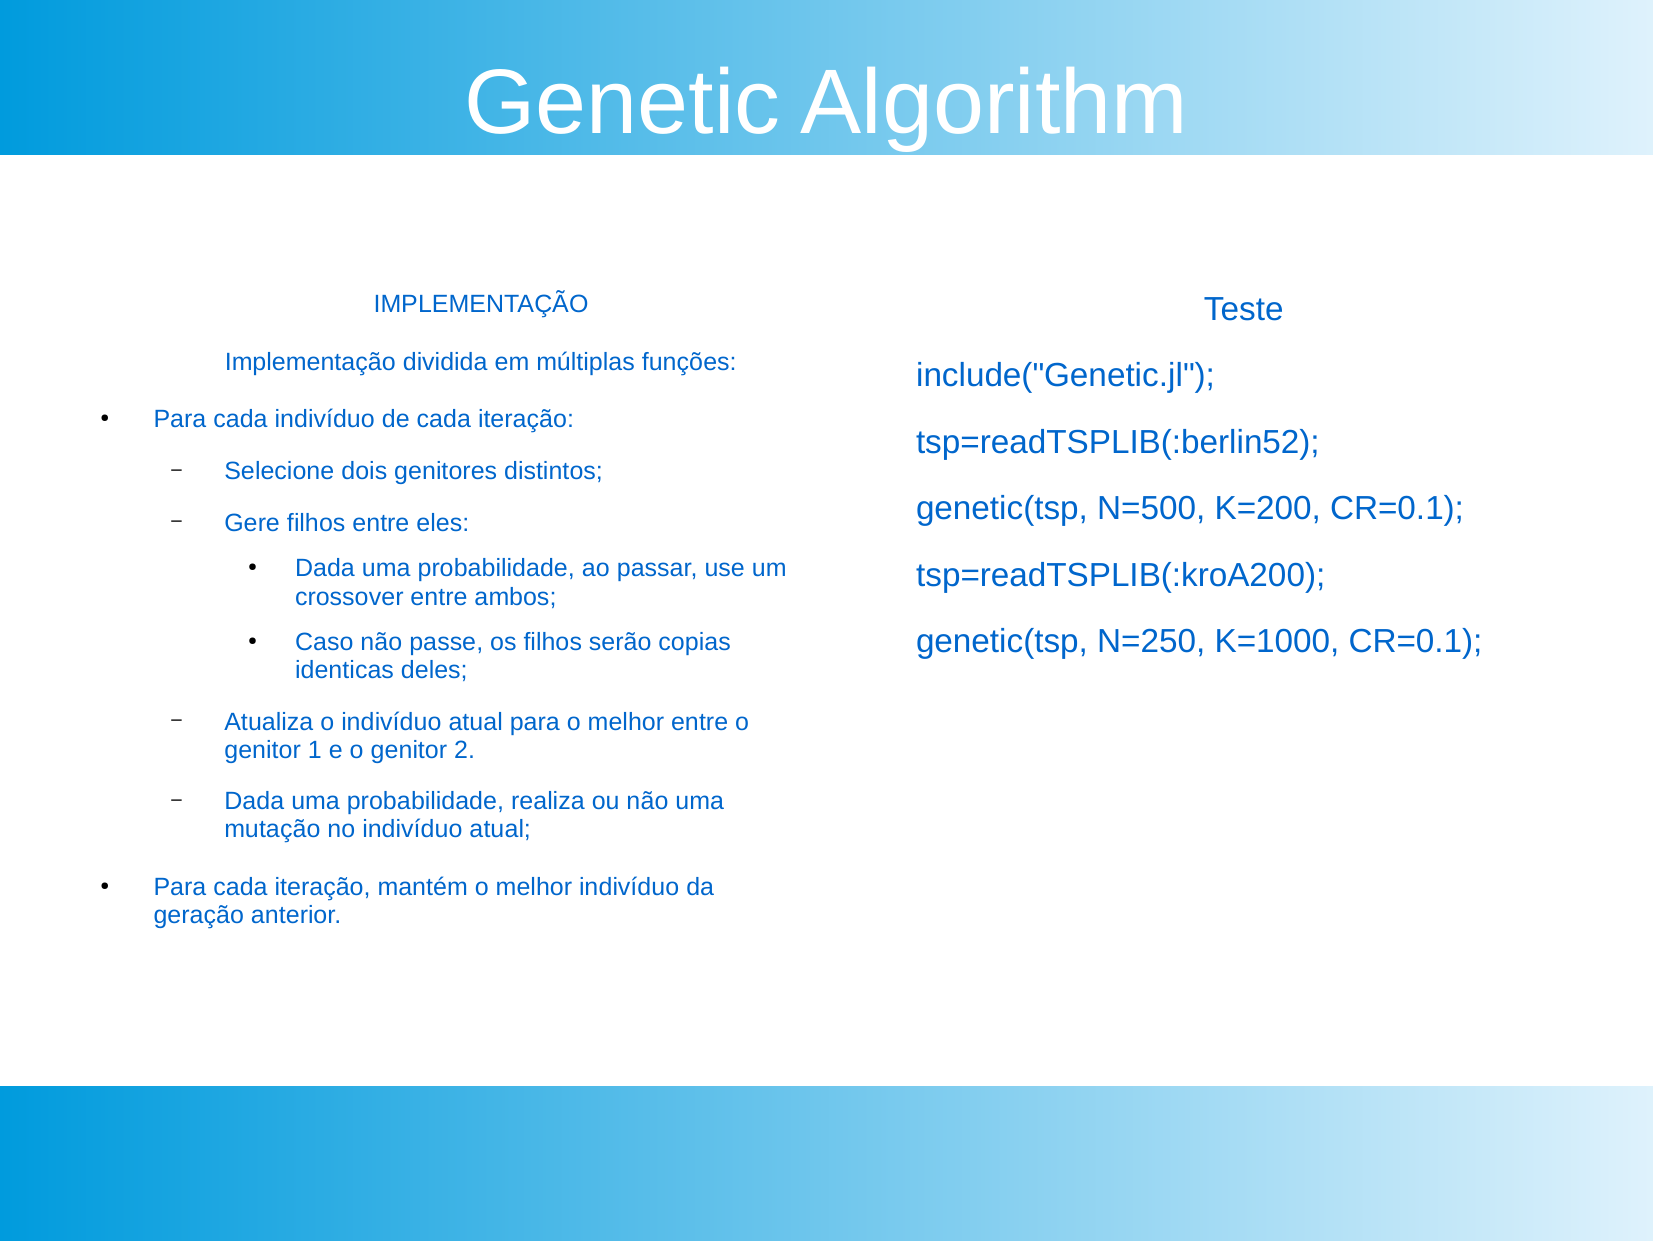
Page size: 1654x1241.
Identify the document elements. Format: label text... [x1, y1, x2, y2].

title Genetic Algorithm [82, 49, 1571, 155]
list Teste include("Genetic.jl"); tsp=readTSPLIB(:berlin52); genetic(tsp, N=500, K=200, CR=0.1); tsp=readTSPLIB(:kroA200); genetic(tsp, N=250, K=1000, CR=0.1); [845, 290, 1572, 1010]
list IMPLEMENTAÇÃO Implementação dividida em múltiplas funções: Para cada indivíduo de cada iteração: Selecione dois genitores distintos; Gere filhos entre eles: Dada uma probabilidade, ao passar, use um crossover entre ambos; Caso não passe, os filhos serão copias identicas deles; Atualiza o indivíduo atual para o melhor entre o genitor 1 e o genitor 2. Dada uma probabilidade, realiza ou não uma mutação no indivíduo atual; Para cada iteração, mantém o melhor indivíduo da geração anterior. [82, 290, 809, 1010]
